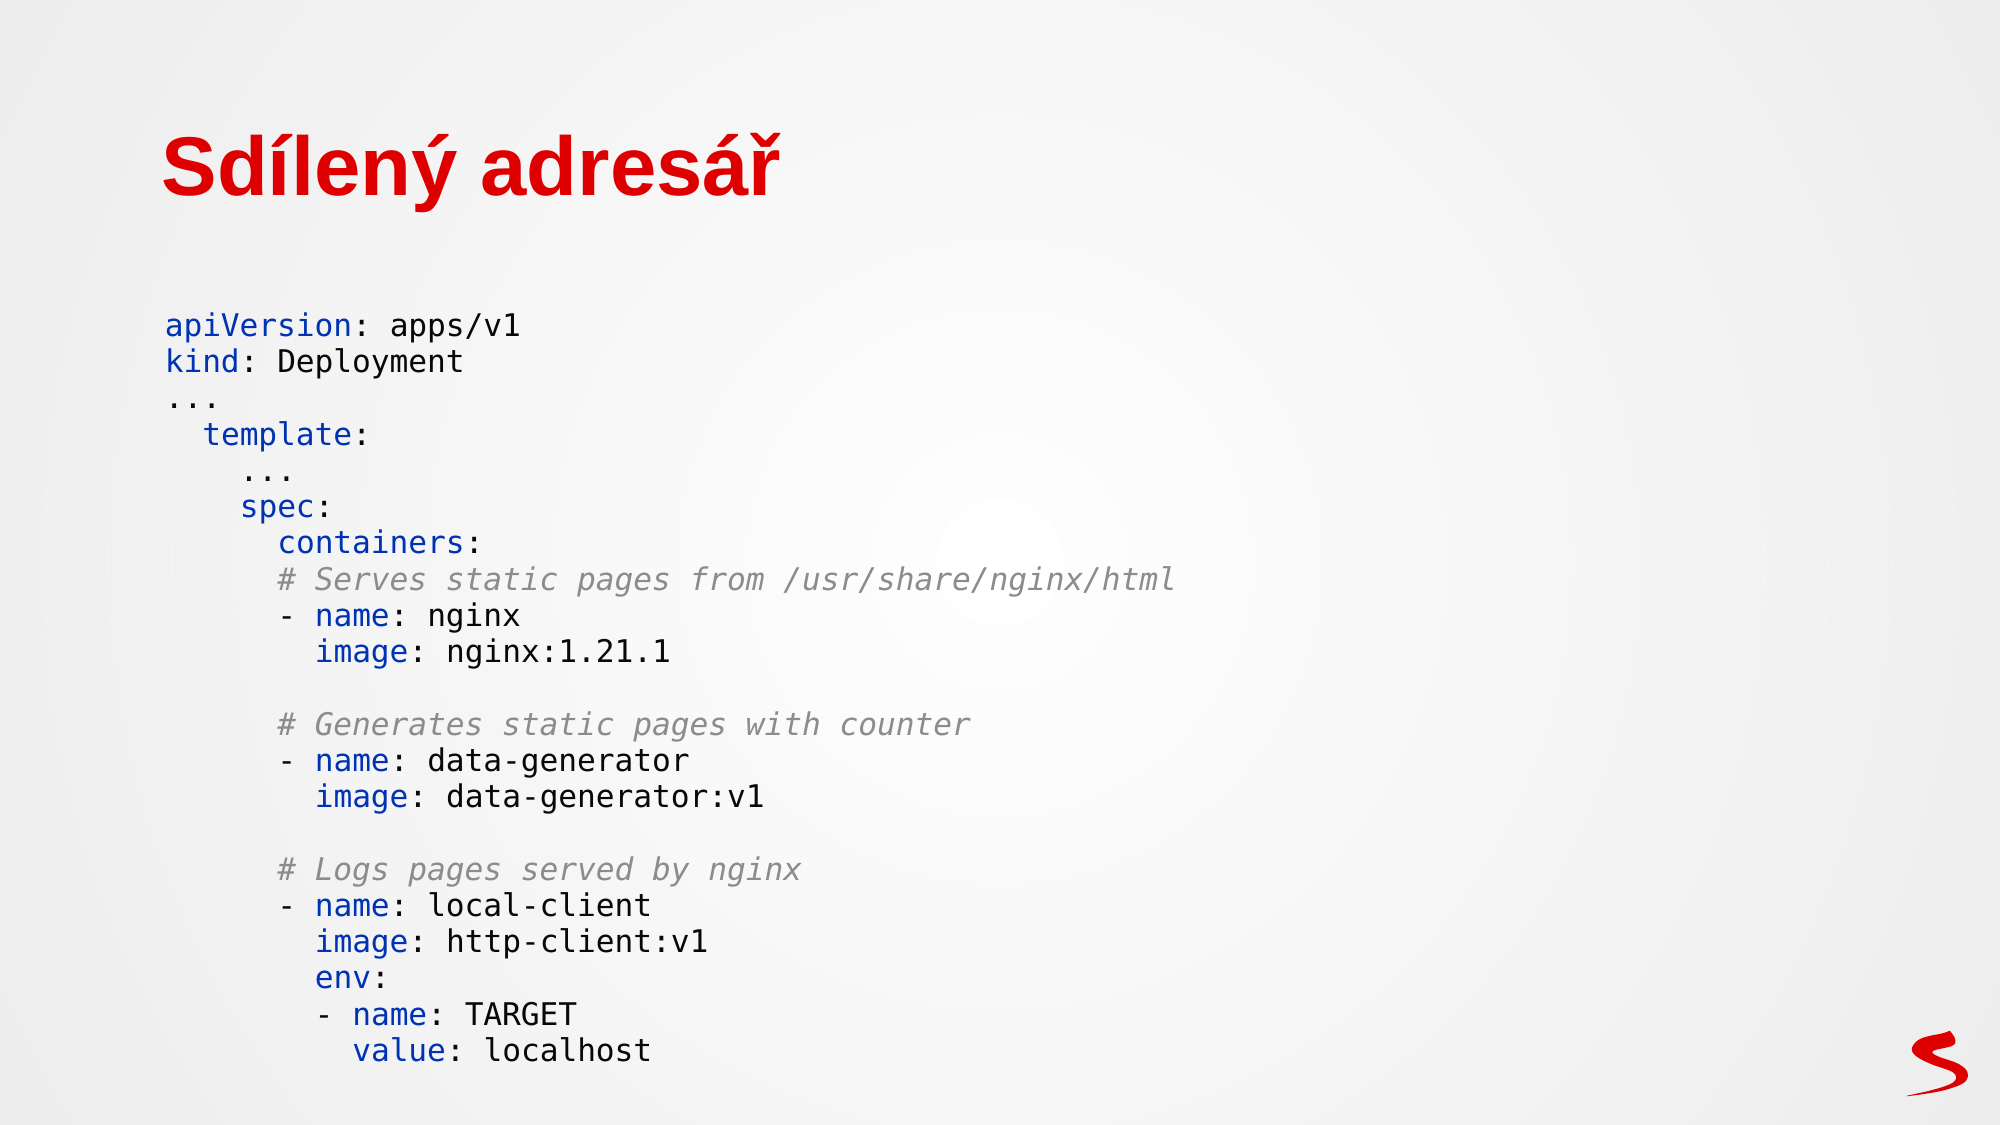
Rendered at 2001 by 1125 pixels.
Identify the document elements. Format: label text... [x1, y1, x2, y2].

text_box Sdílený adresář [146, 112, 1816, 229]
text_box apiVersion: apps/v1 kind: Deployment ... template: ... spec: containers: # Serves static pages from /usr/share/nginx/html - name: nginx image: nginx:1.21.1 # Generates static pages with counter - name: data-generator image: data-generator:v1 # Logs pages served by nginx - name: local-client image: http-client:v1 env: - name: TARGET value: localhost [149, 299, 1238, 1113]
